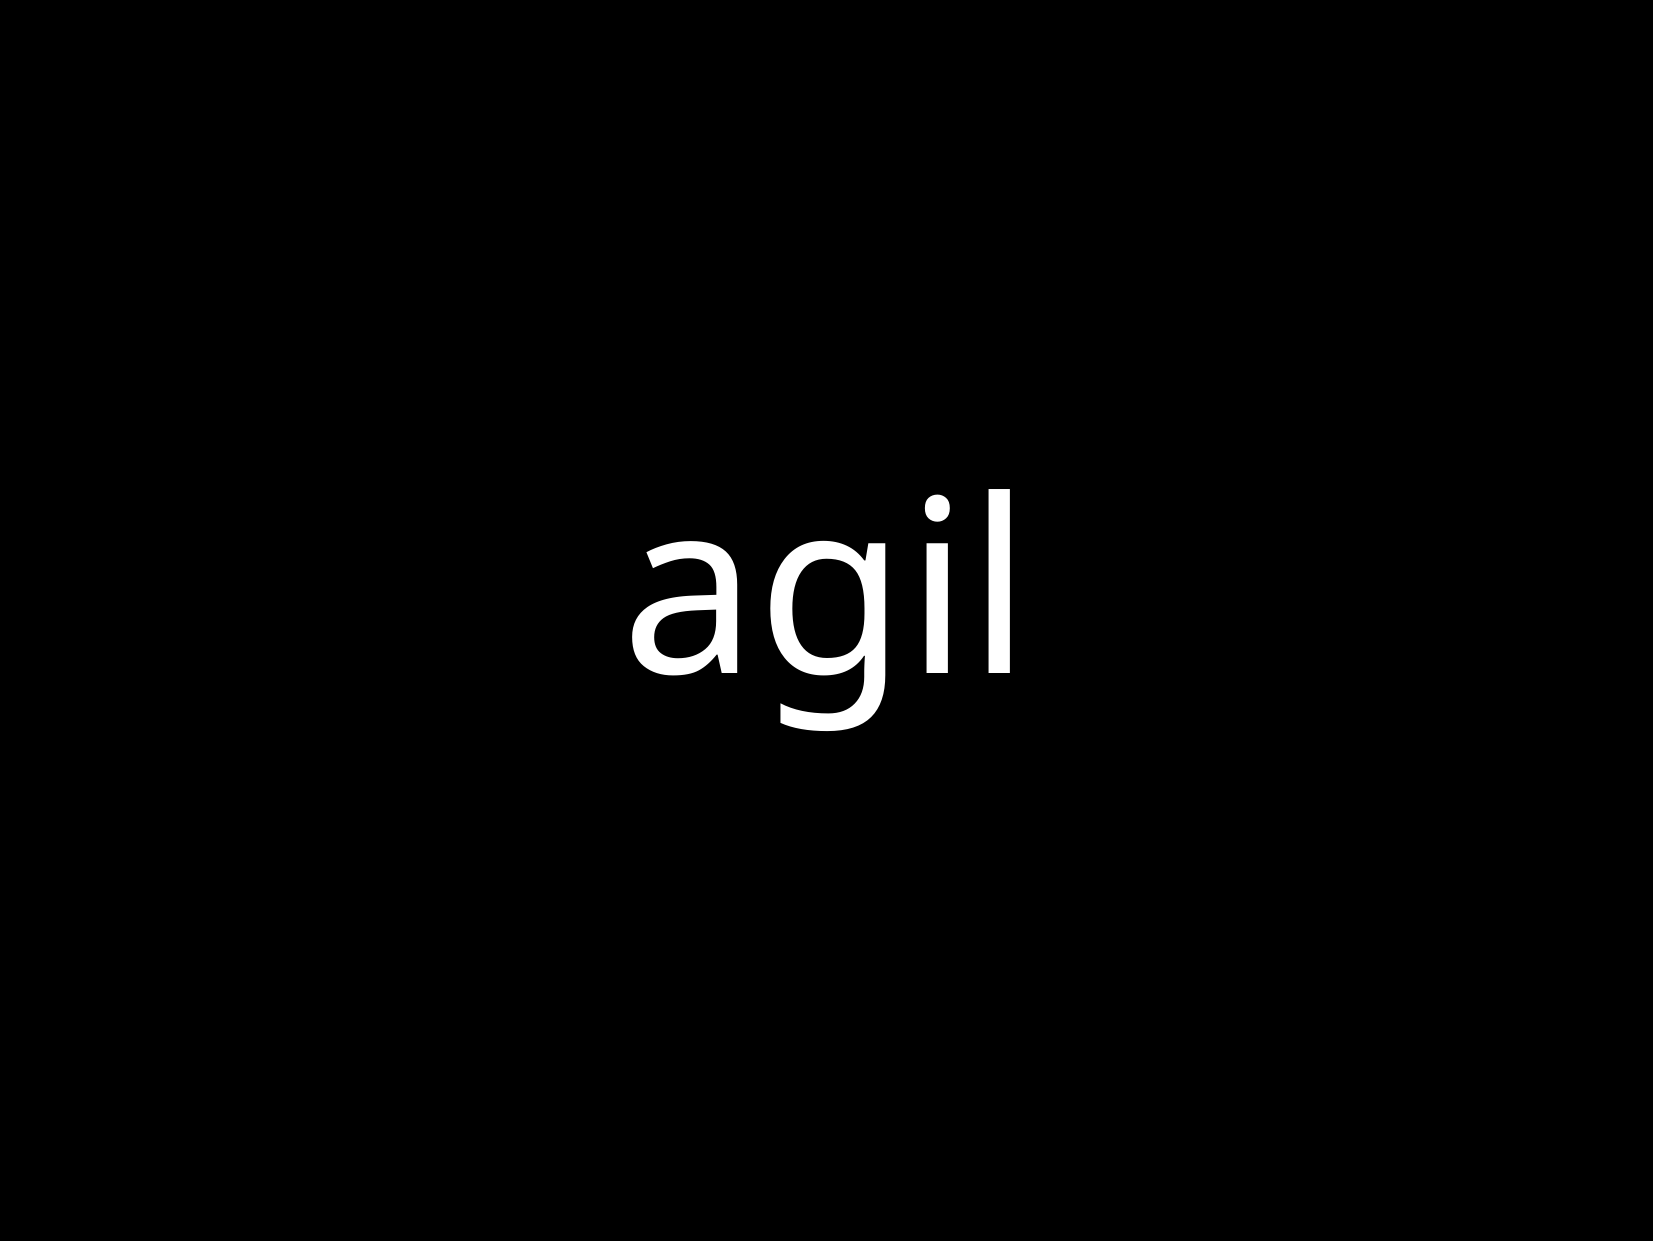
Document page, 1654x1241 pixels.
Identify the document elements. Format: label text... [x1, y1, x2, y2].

text_box agil [82, 56, 1571, 1102]
